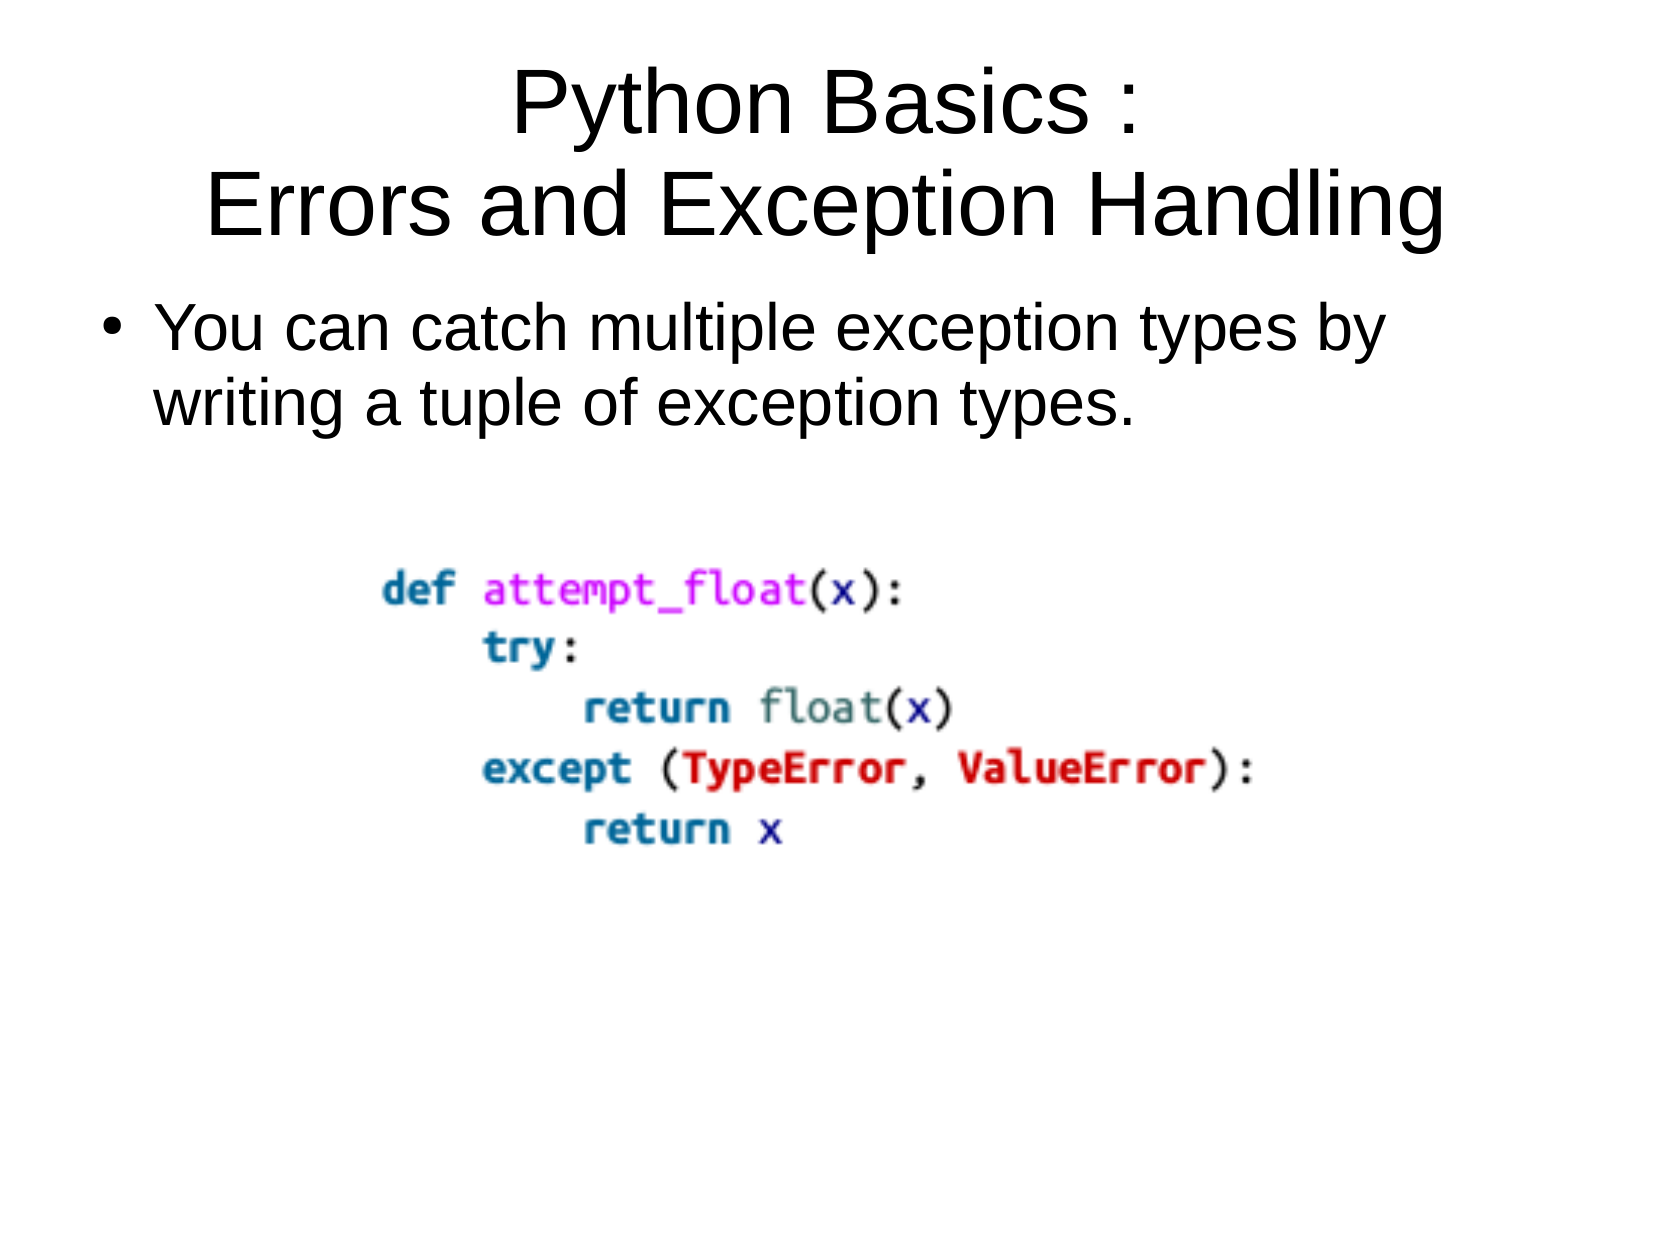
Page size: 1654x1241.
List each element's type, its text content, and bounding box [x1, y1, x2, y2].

title Python Basics : Errors and Exception Handling [82, 49, 1571, 257]
list You can catch multiple exception types by writing a tuple of exception types. [82, 290, 1571, 1010]
picture [353, 557, 1268, 878]
